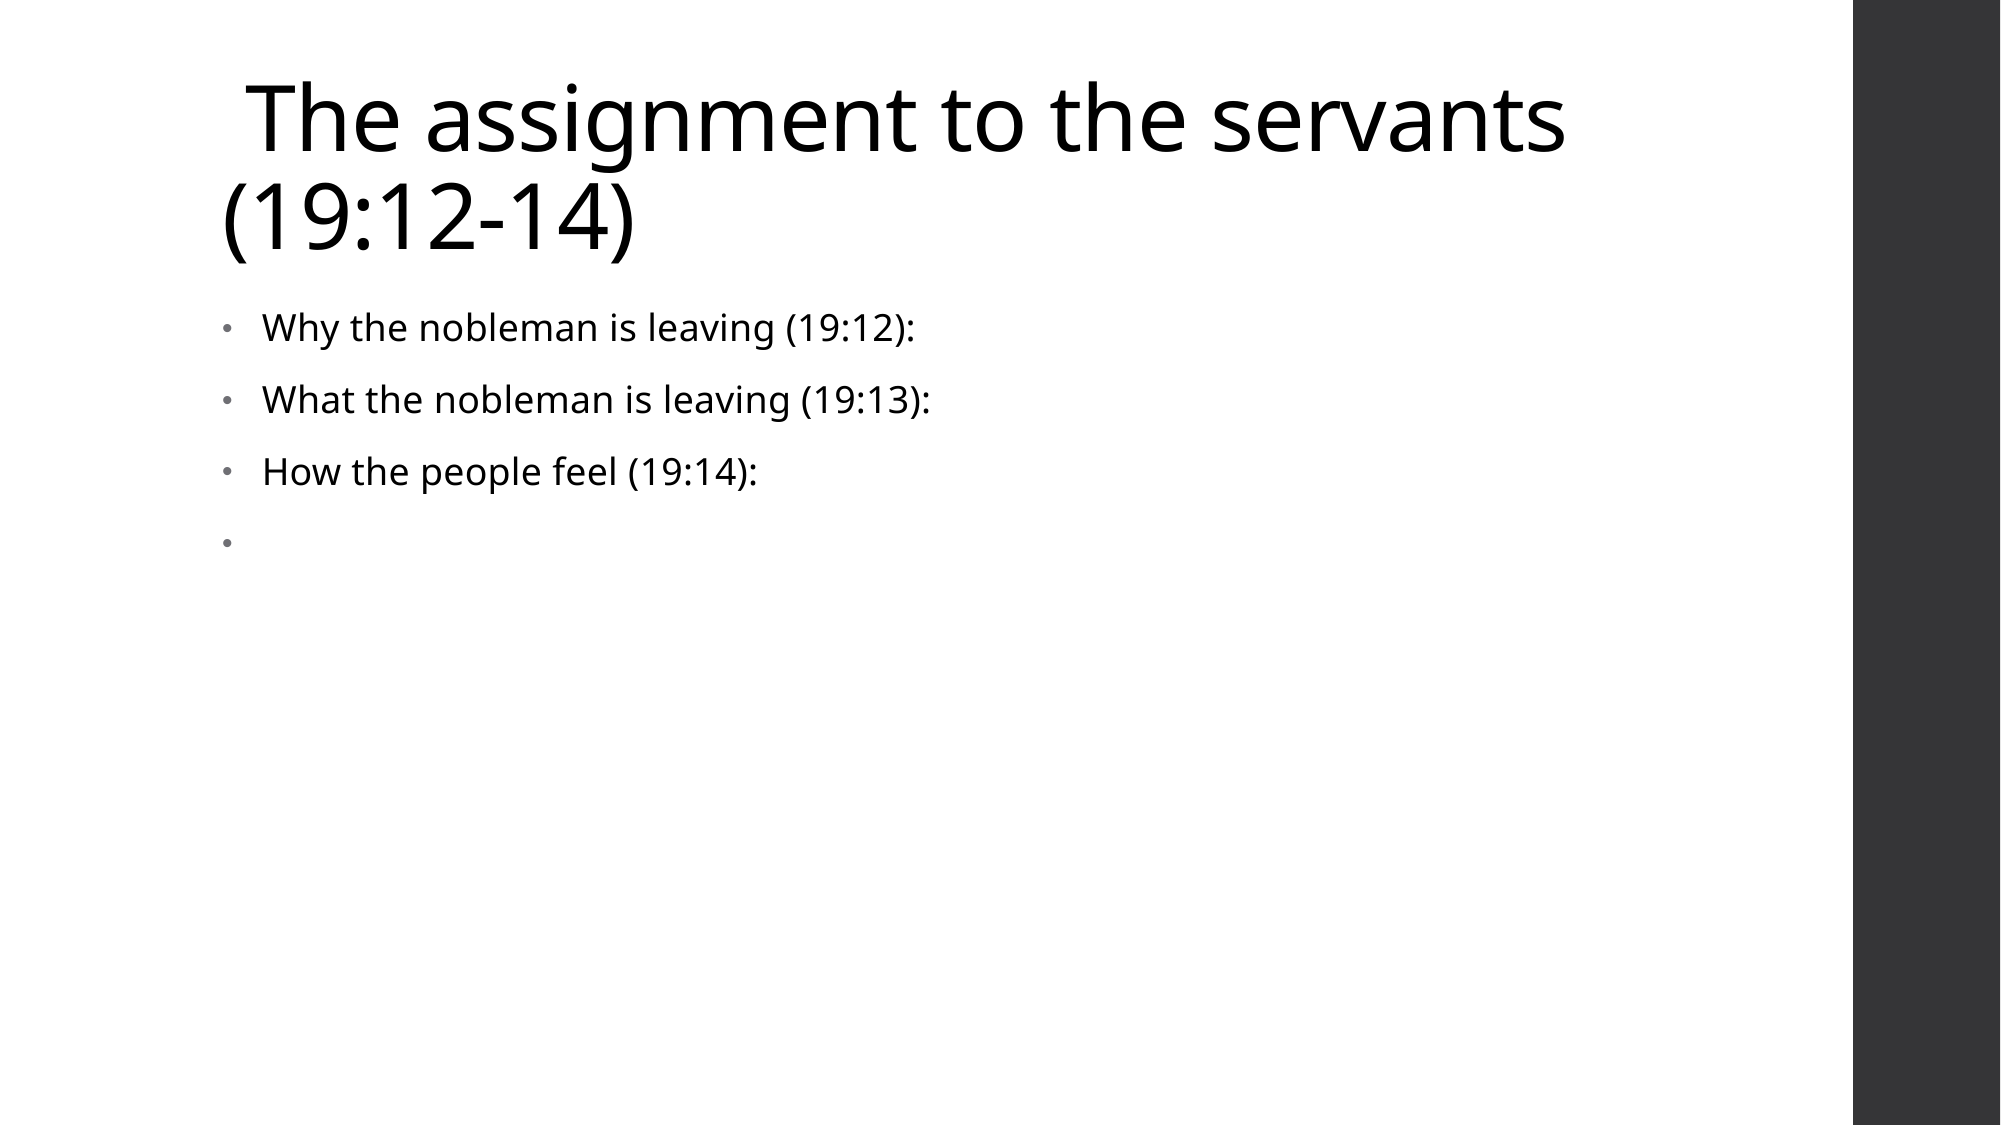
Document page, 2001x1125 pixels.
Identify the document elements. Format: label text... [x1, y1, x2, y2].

list Why the nobleman is leaving (19:12): What the nobleman is leaving (19:13): How the people feel (19:14): [206, 299, 1617, 1014]
title The assignment to the servants (19:12-14) [206, 60, 1797, 278]
